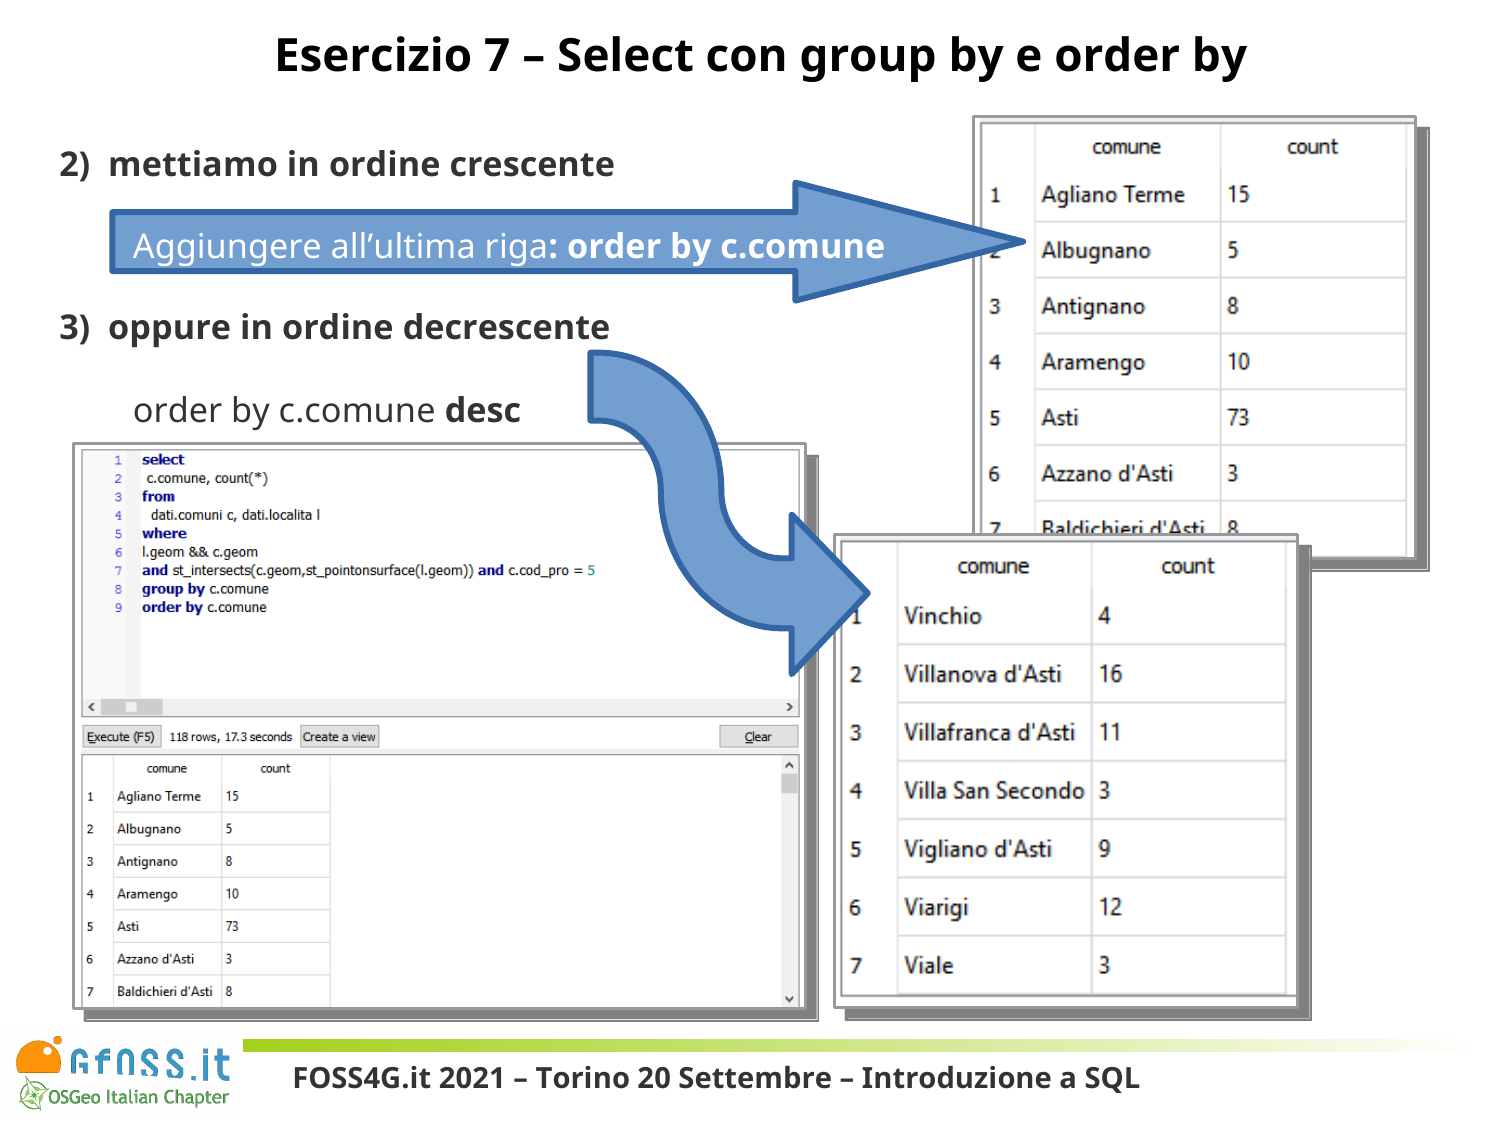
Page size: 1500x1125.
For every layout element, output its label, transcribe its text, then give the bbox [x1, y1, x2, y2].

picture [975, 117, 1415, 558]
picture [715, 445, 804, 558]
text_box 2) mettiamo in ordine crescente Aggiungere all’ultima riga: order by c.comune 3) oppure in ordine decrescente order by c.comune desc [0, 134, 1394, 601]
picture [2, 1027, 243, 1118]
text_box [590, 352, 868, 675]
picture [75, 445, 804, 1008]
title Esercizio 7 – Select con group by e order by [21, 26, 1500, 82]
picture [835, 535, 1297, 1007]
